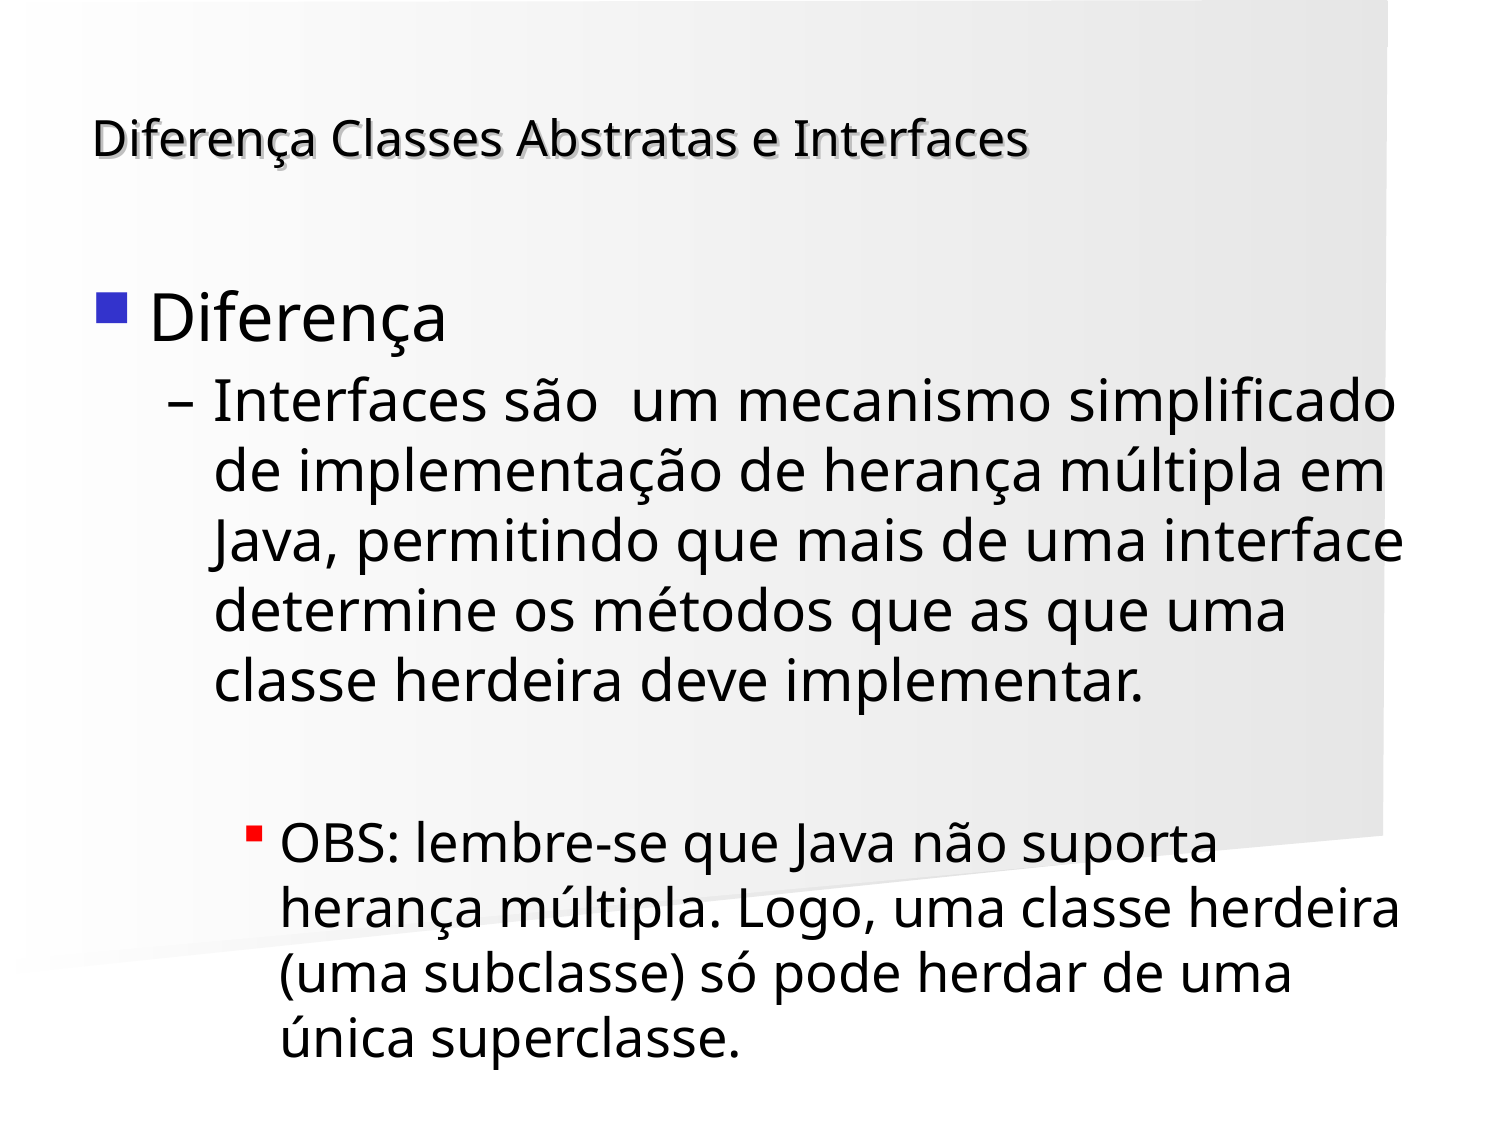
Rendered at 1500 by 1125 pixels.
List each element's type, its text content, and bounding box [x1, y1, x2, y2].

title Diferença Classes Abstratas e Interfaces [76, 42, 1427, 231]
list Diferença Interfaces são um mecanismo simplificado de implementação de herança múltipla em Java, permitindo que mais de uma interface determine os métodos que as que uma classe herdeira deve implementar. OBS: lembre-se que Java não suporta herança múltipla. Logo, uma classe herdeira (uma subclasse) só pode herdar de uma única superclasse. [76, 267, 1427, 1067]
